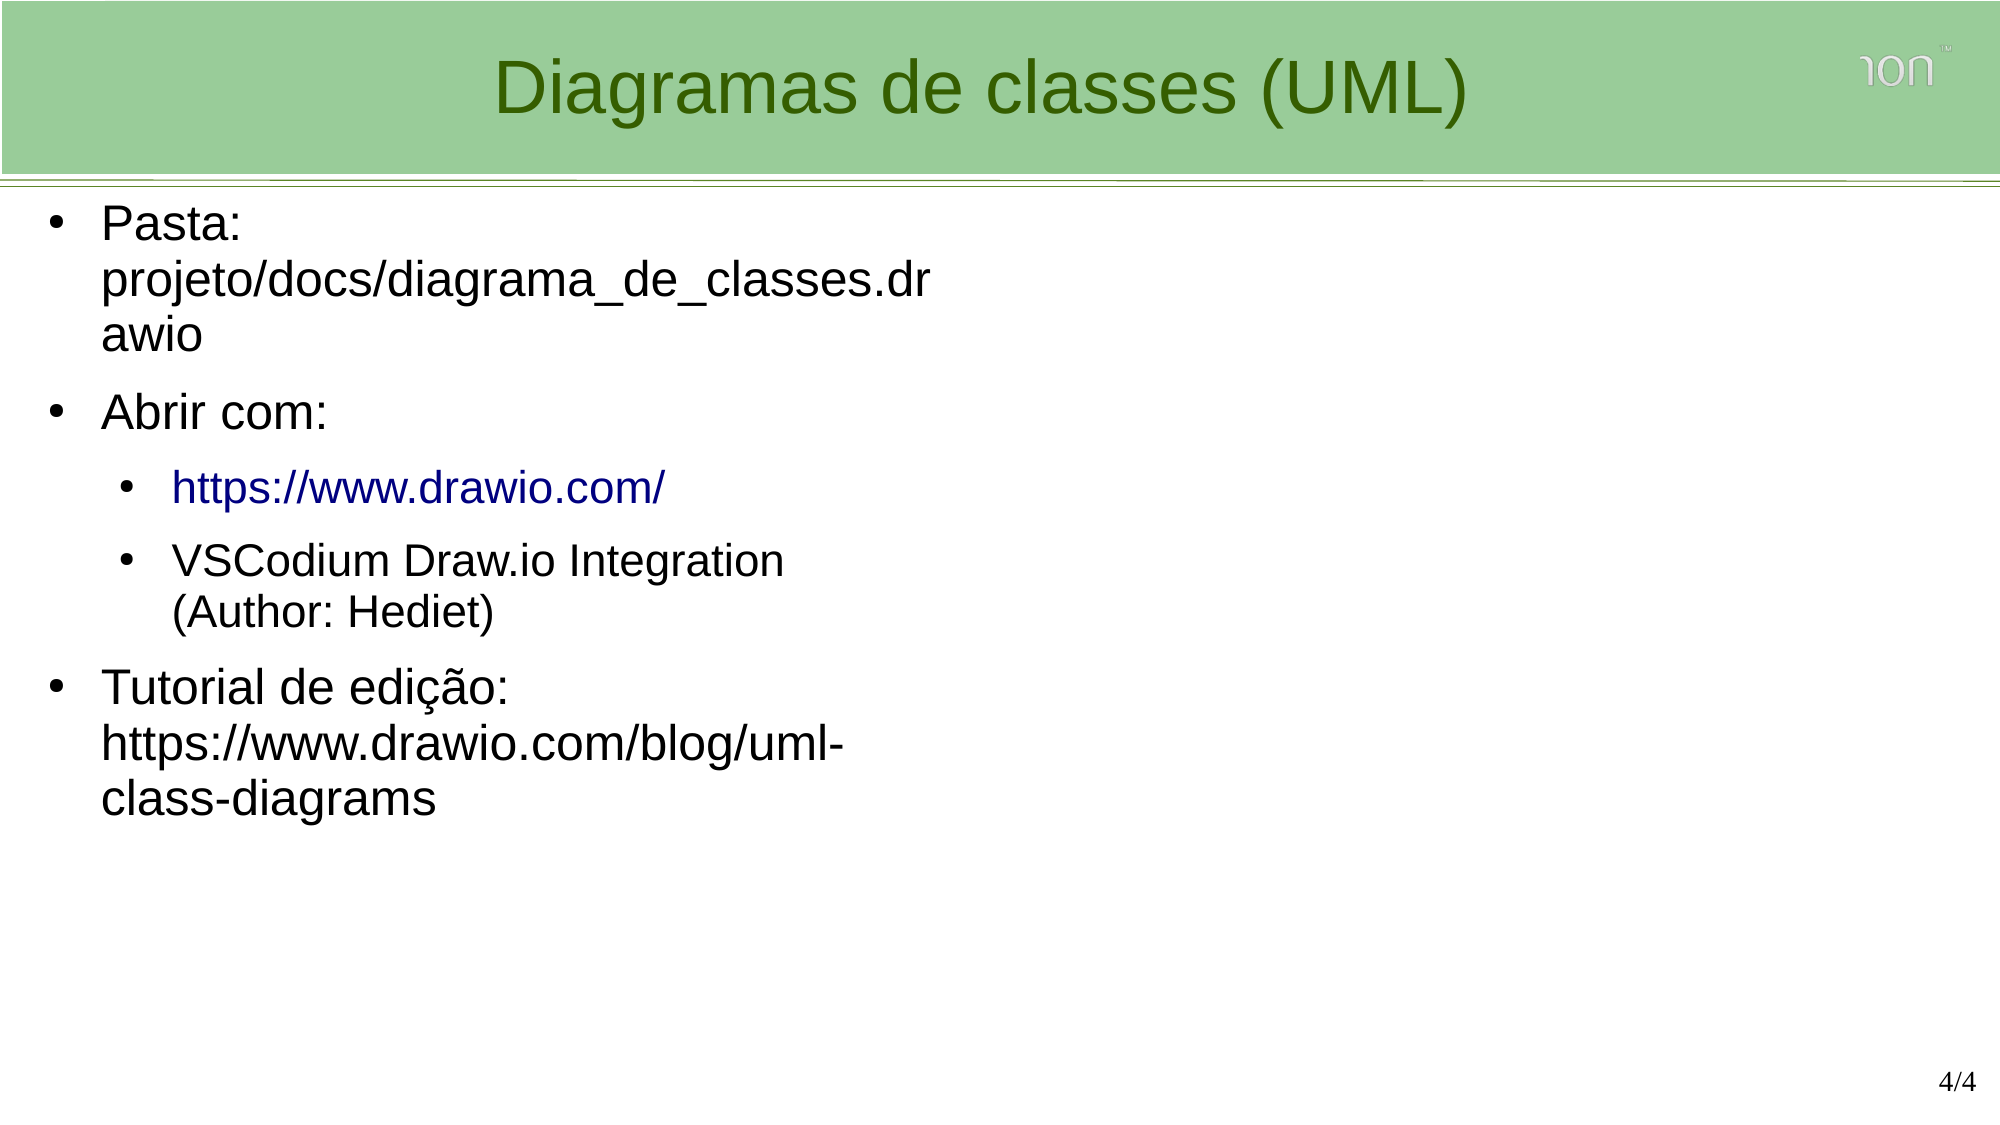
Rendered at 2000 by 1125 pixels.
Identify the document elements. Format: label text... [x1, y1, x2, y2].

title Diagramas de classes (UML) [105, 0, 1861, 174]
picture [1861, 29, 1997, 119]
list Pasta: projeto/docs/diagrama_de_classes.drawio Abrir com: https://www.drawio.com/ VSCodium Draw.io Integration (Author: Hediet) Tutorial de edição: https://www.drawio.com/blog/uml-class-diagrams [30, 195, 945, 1063]
